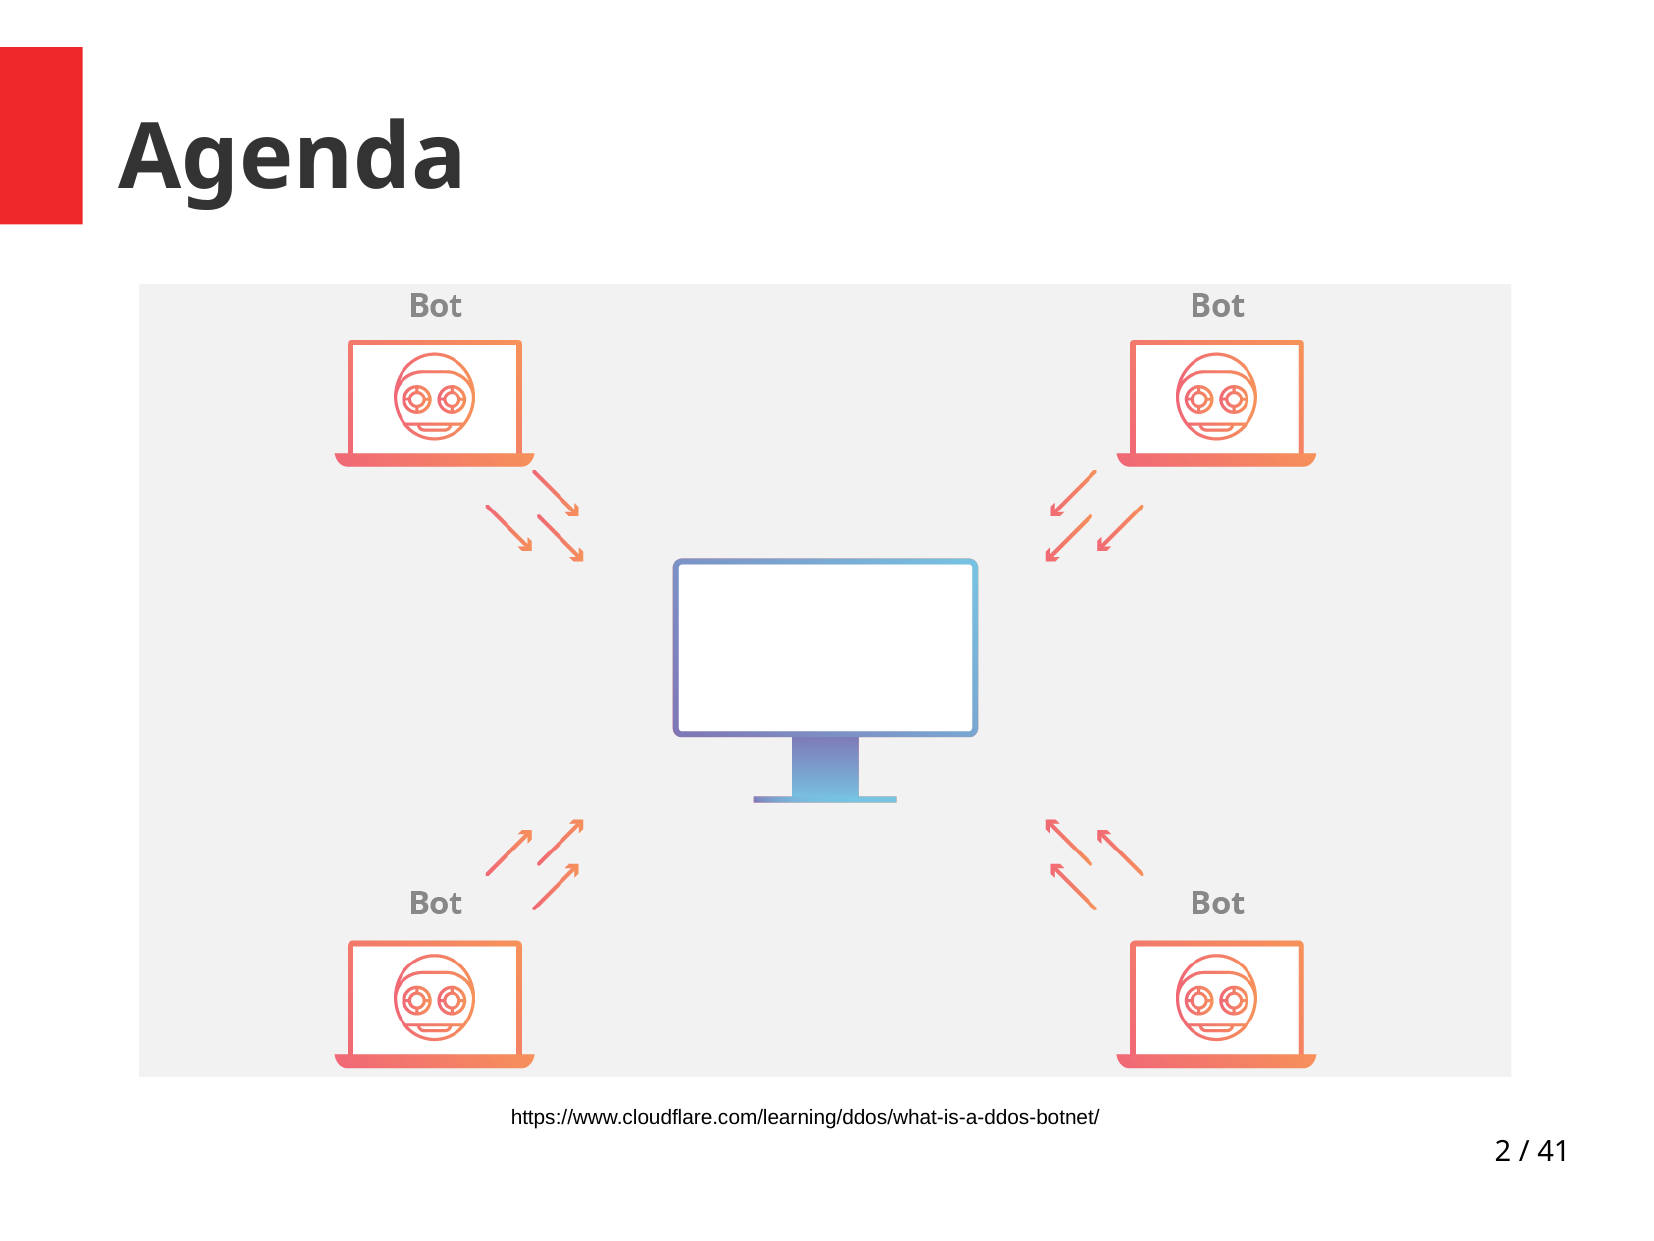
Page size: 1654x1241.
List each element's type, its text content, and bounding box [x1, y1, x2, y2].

title Agenda [118, 49, 1571, 257]
text_box https://www.cloudflare.com/learning/ddos/what-is-a-ddos-botnet/ [496, 1098, 1654, 1133]
picture [138, 284, 1512, 1077]
